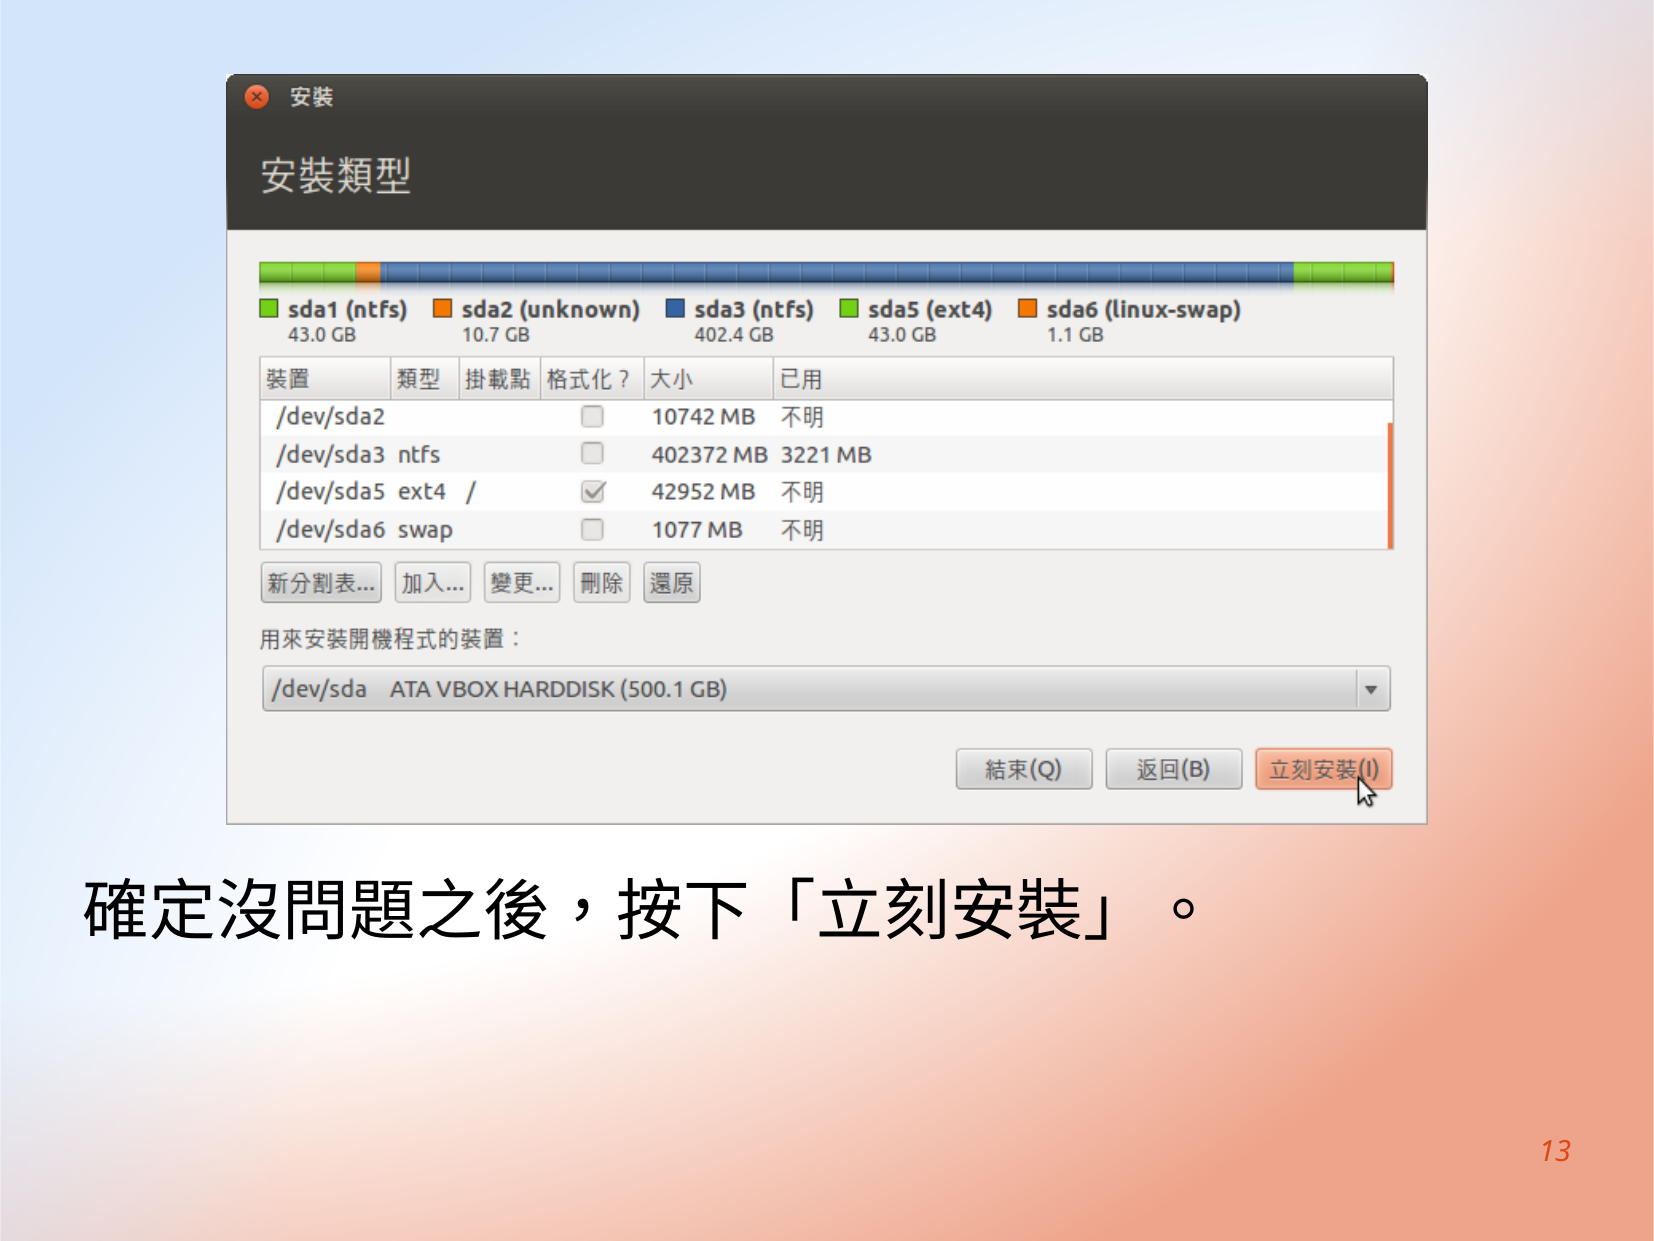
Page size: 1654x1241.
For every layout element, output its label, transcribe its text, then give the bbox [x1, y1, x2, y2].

list 確定沒問題之後，按下「立刻安裝」。 [82, 857, 1571, 1201]
picture [0, 0, 1654, 1241]
